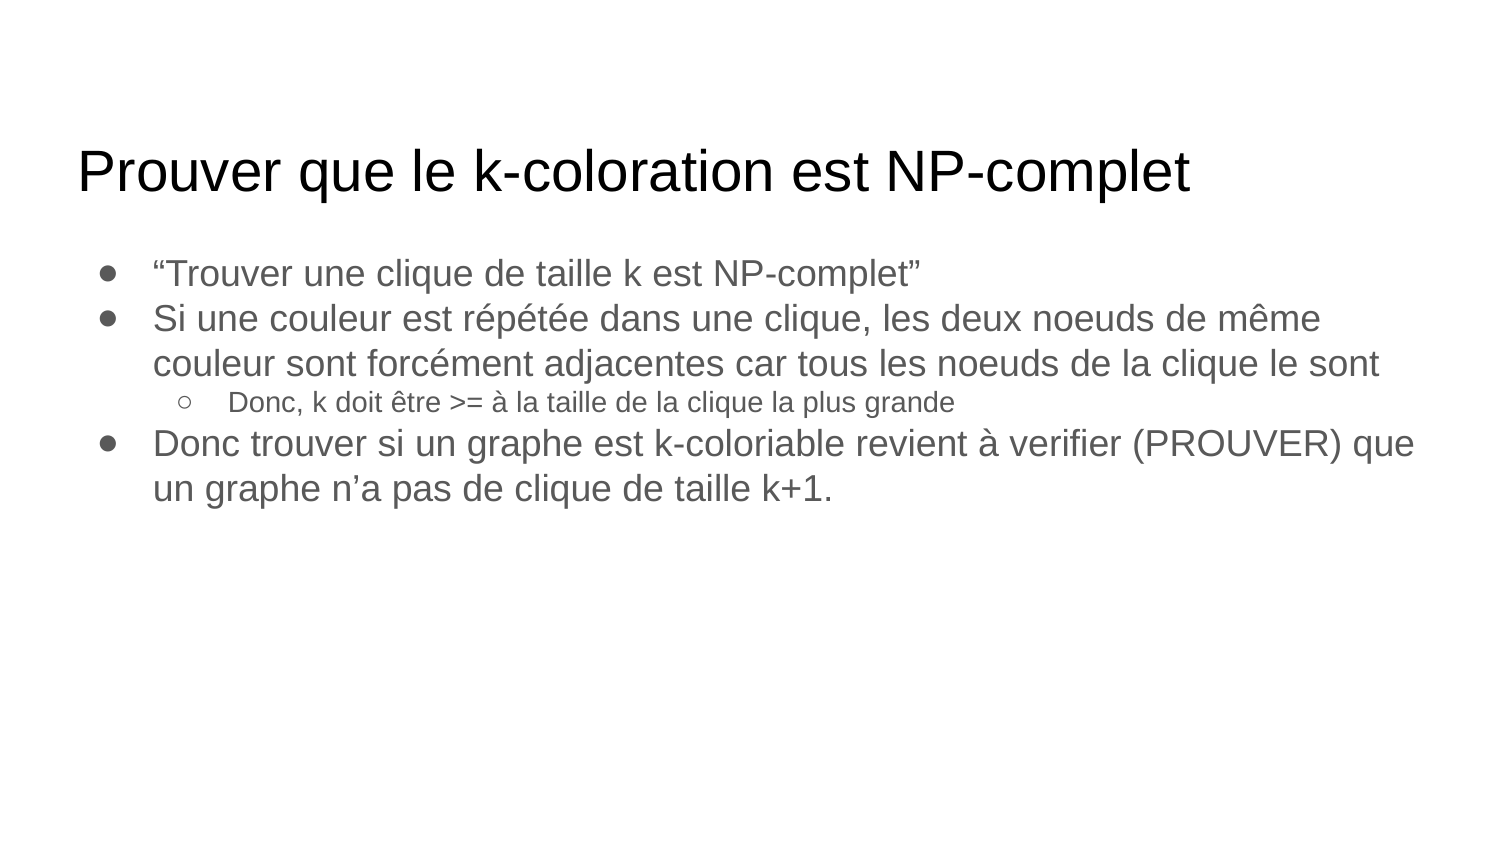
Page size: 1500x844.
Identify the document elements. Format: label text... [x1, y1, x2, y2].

list “Trouver une clique de taille k est NP-complet” Si une couleur est répétée dans une clique, les deux noeuds de même couleur sont forcément adjacentes car tous les noeuds de la clique le sont Donc, k doit être >= à la taille de la clique la plus grande Donc trouver si un graphe est k-coloriable revient à verifier (PROUVER) que un graphe n’a pas de clique de taille k+1. [62, 233, 1461, 795]
title Prouver que le k-coloration est NP-complet [62, 117, 1461, 212]
